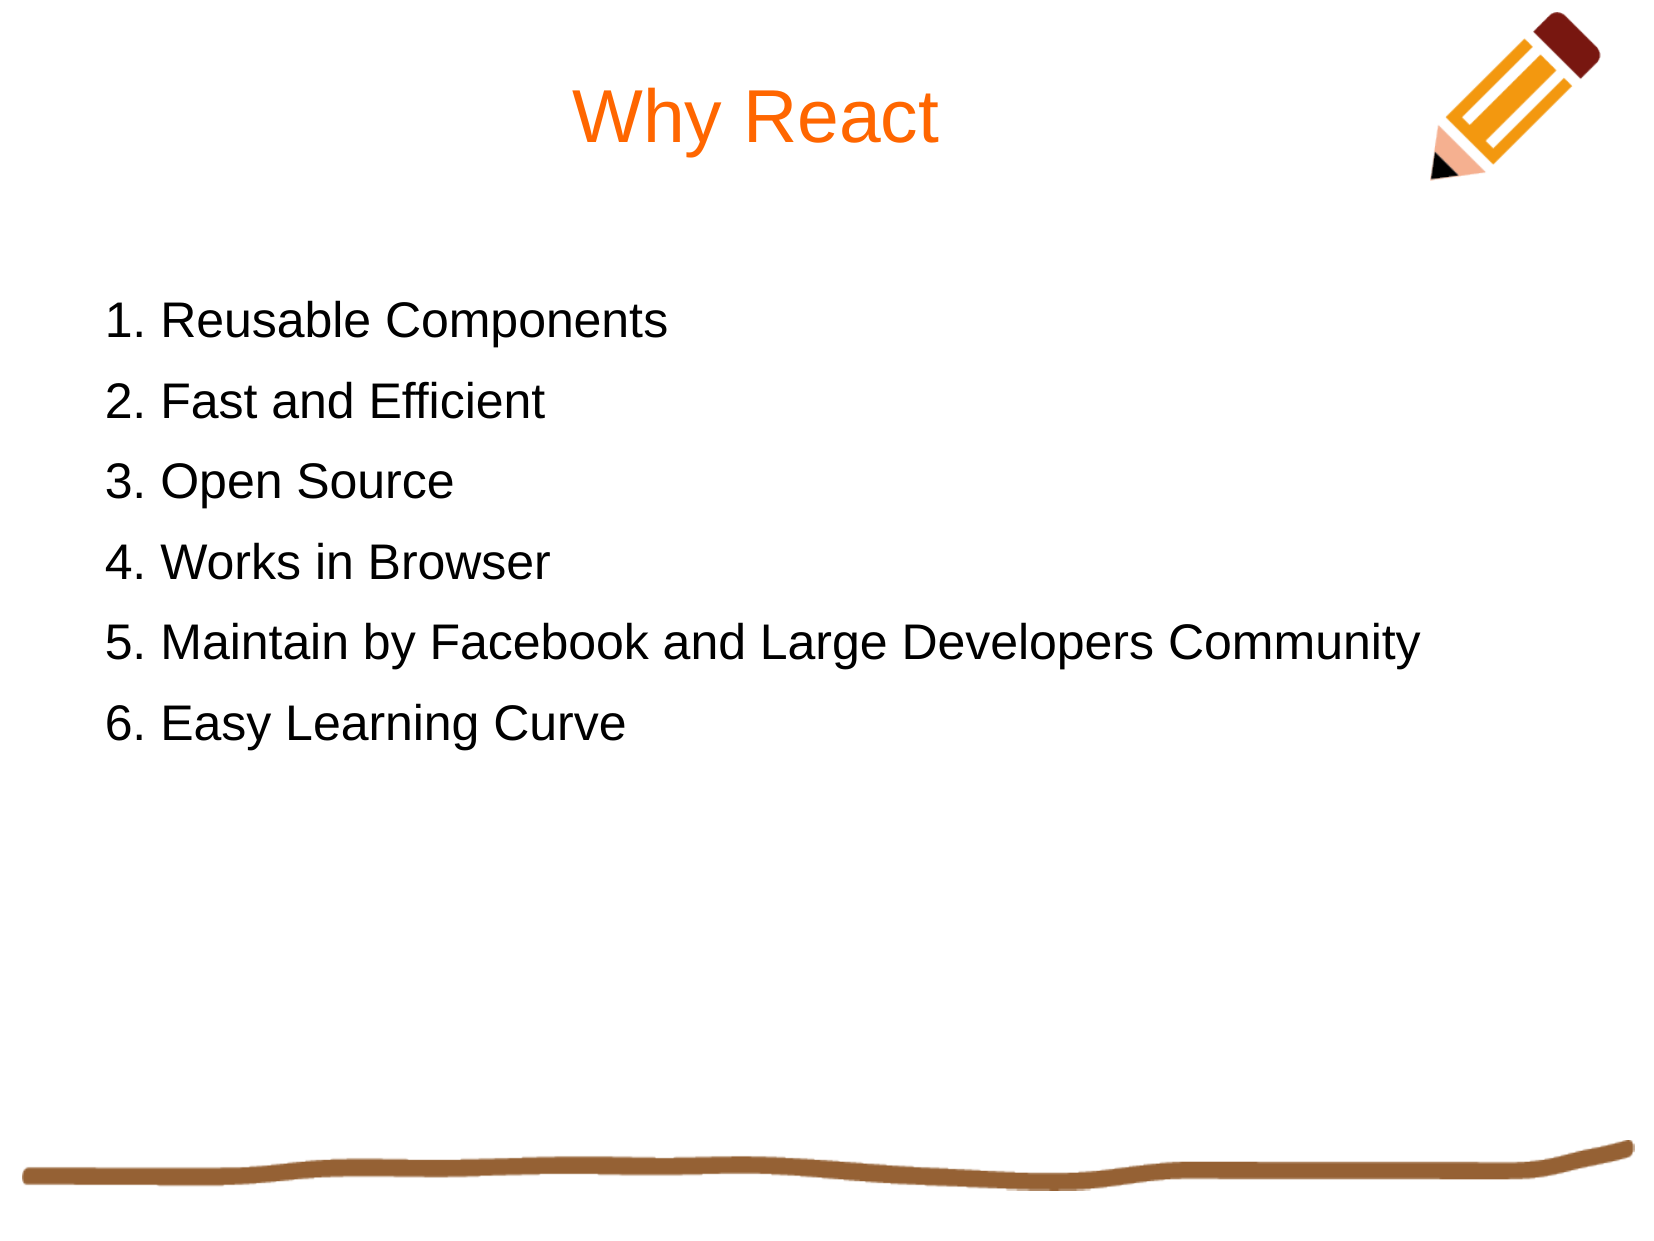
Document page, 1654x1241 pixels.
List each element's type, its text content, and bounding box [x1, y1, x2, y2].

title Why React [82, 55, 1430, 178]
picture [1430, 12, 1601, 181]
picture [22, 1140, 1635, 1191]
text_box 1. Reusable Components 2. Fast and Efficient 3. Open Source 4. Works in Browser 5. Maintain by Facebook and Large Developers Community 6. Easy Learning Curve [90, 285, 1654, 1000]
